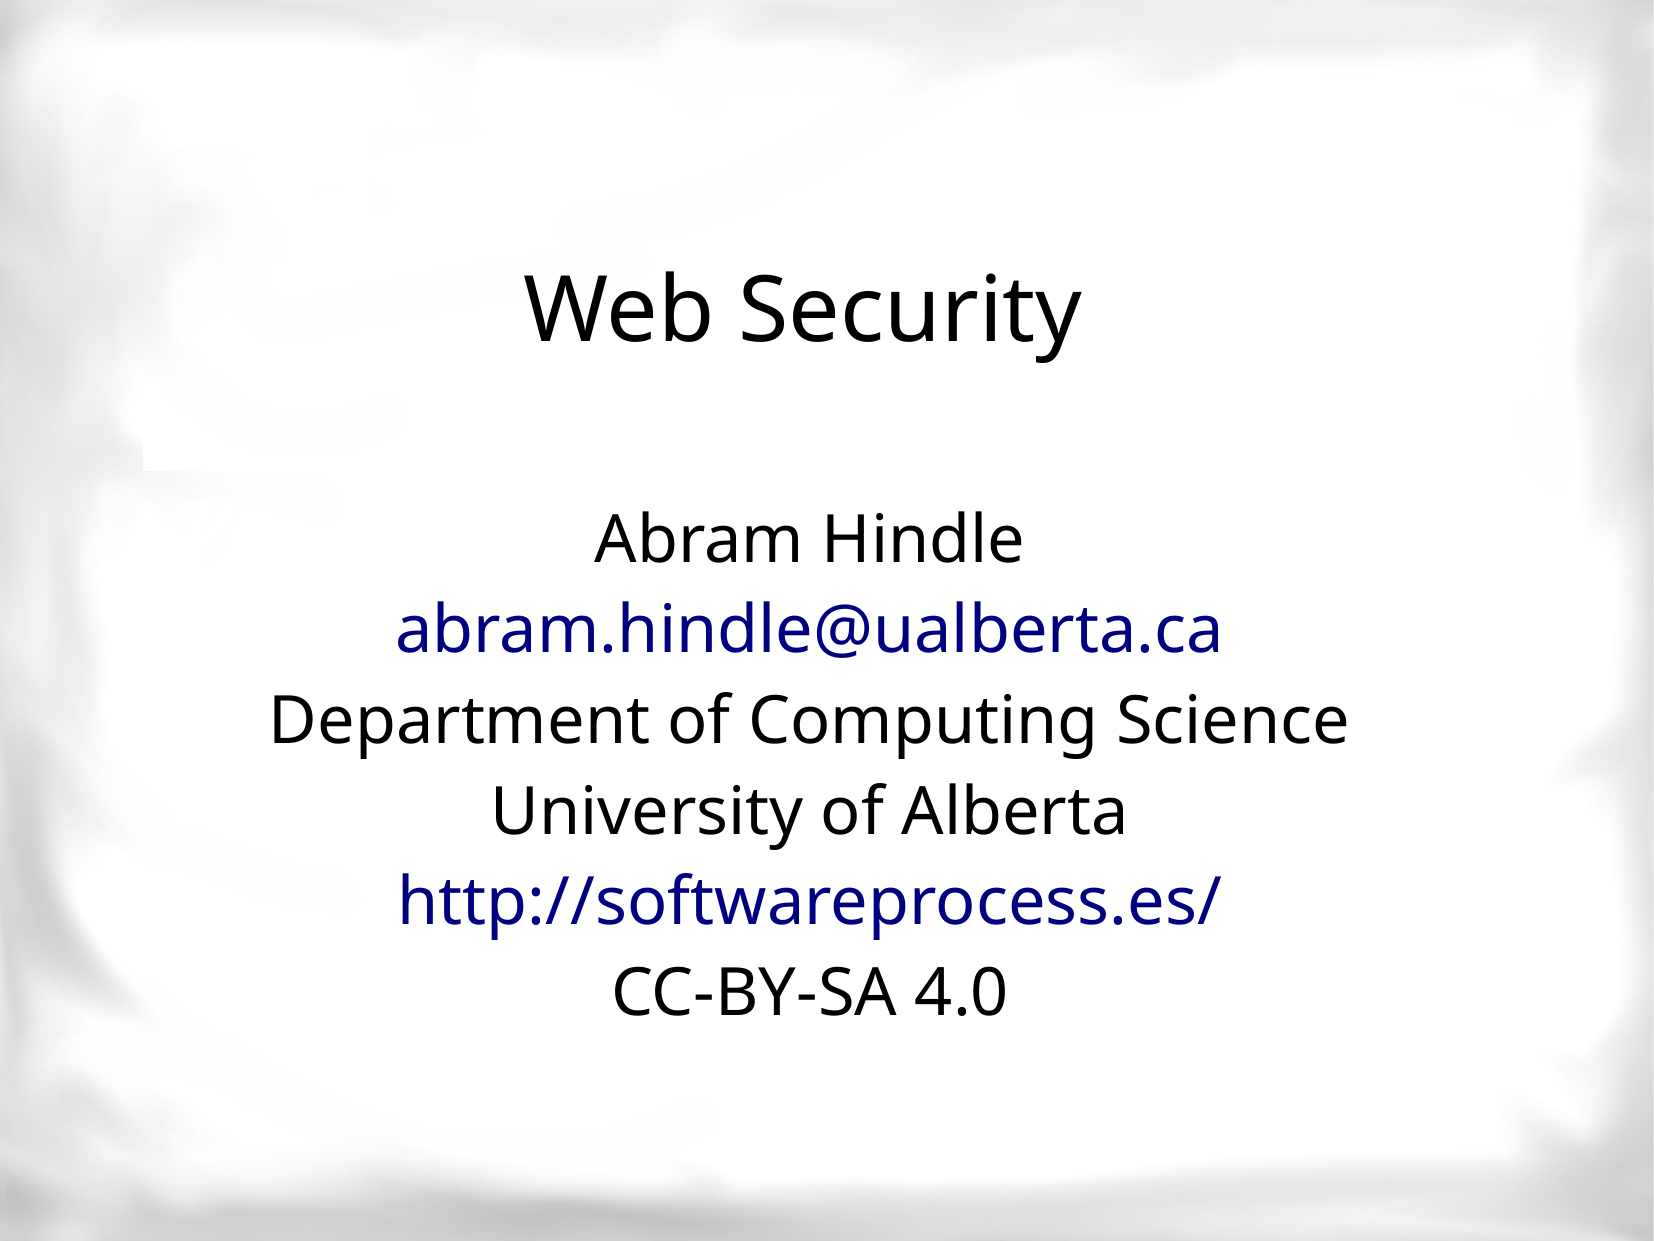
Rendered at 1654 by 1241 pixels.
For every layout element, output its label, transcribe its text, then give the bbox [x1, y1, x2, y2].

subtitle Abram Hindle abram.hindle@ualberta.ca Department of Computing Science University of Alberta http://softwareprocess.es/ CC-BY-SA 4.0 [82, 448, 1538, 1169]
title Web Security [59, 202, 1548, 410]
picture [0, 0, 1654, 1241]
